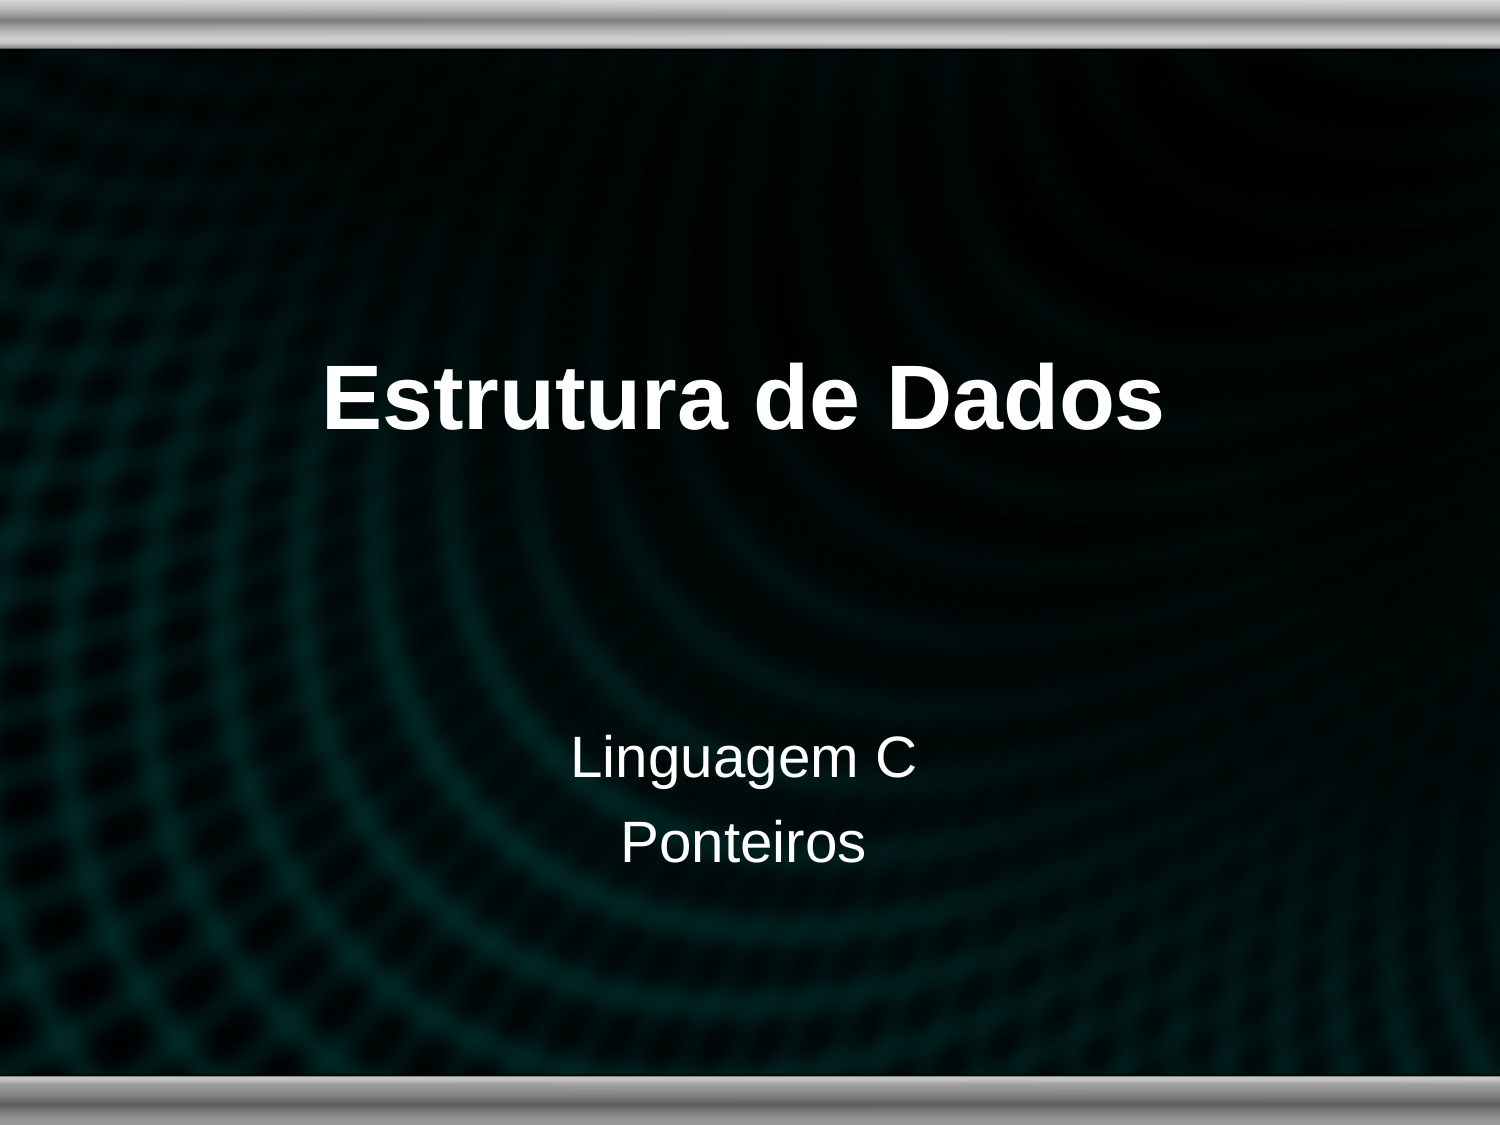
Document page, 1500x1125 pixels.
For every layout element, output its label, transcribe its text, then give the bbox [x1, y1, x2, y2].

picture [0, 0, 1500, 1125]
title Estrutura de Dados [243, 302, 1245, 485]
subtitle Linguagem C Ponteiros [138, 711, 1350, 804]
